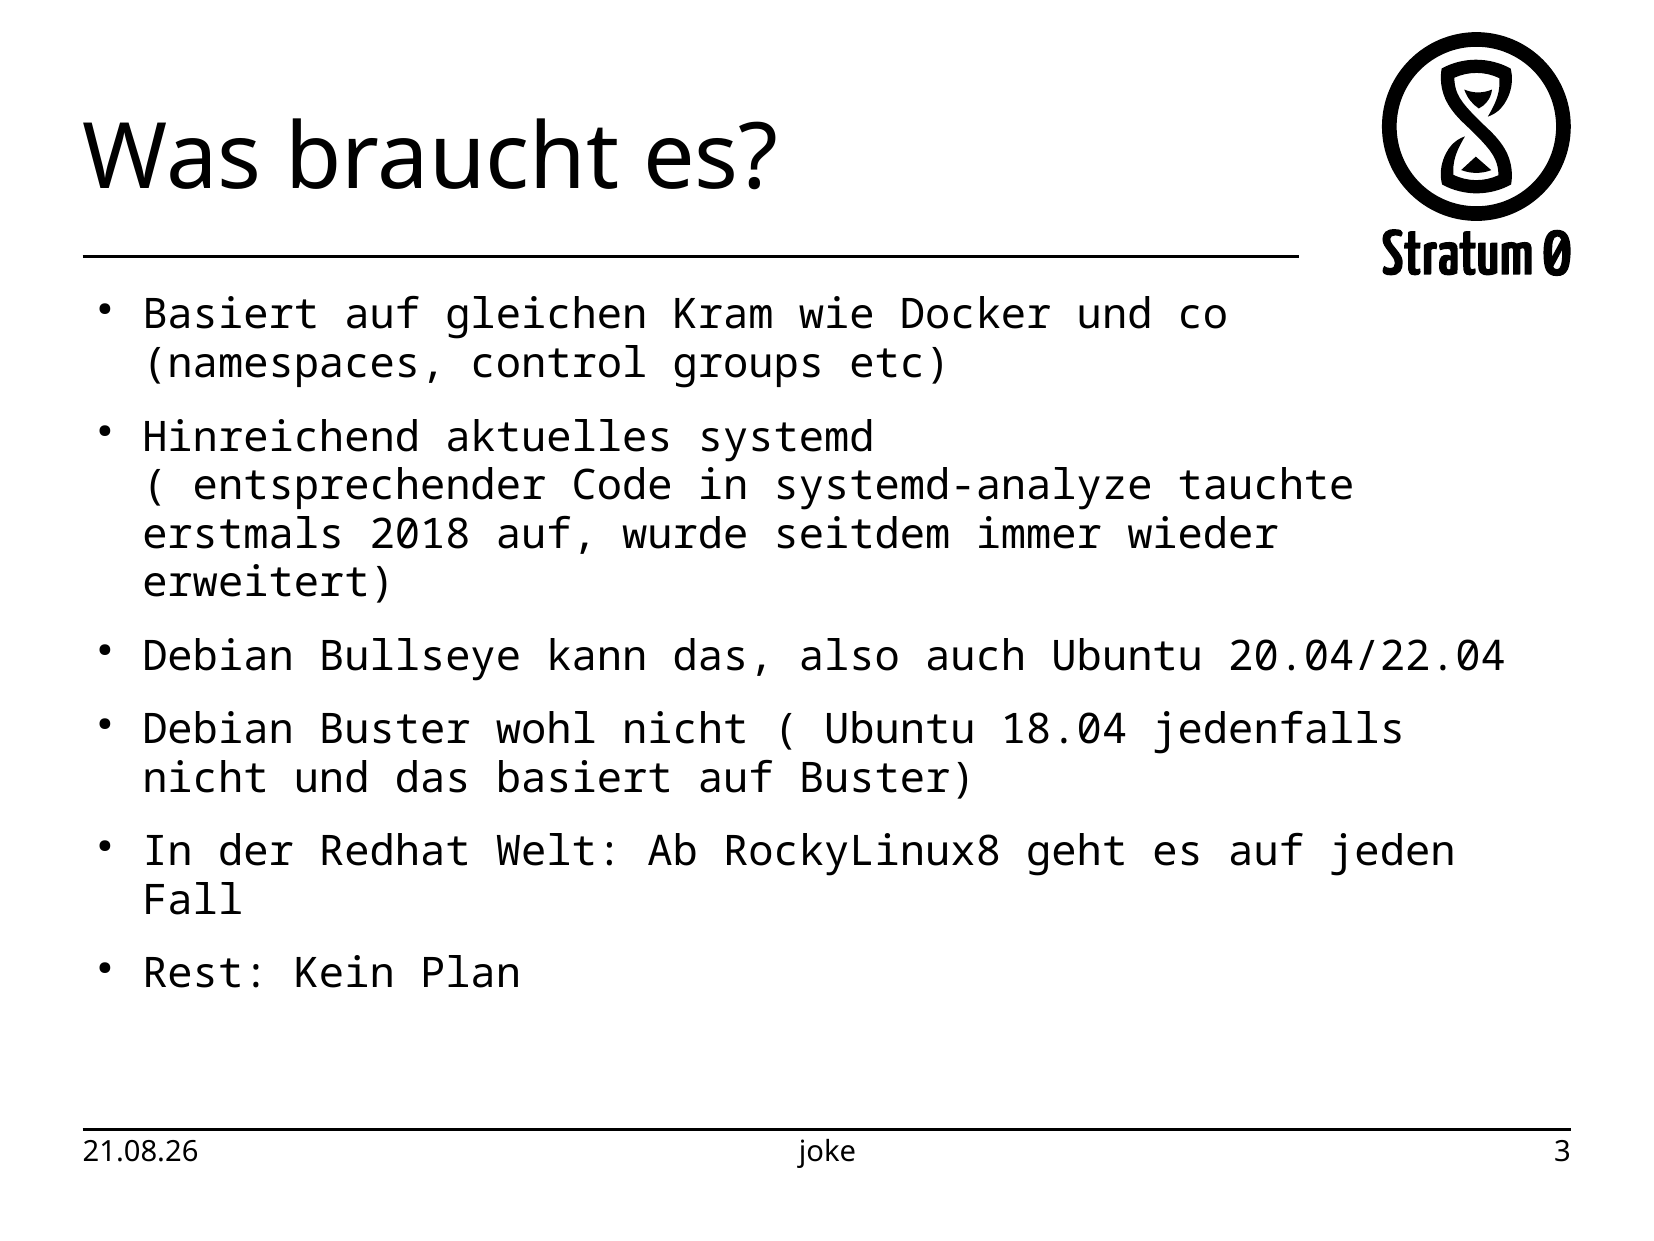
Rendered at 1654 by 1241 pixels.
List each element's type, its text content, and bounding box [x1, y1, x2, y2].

title Was braucht es? [82, 49, 1300, 257]
list Basiert auf gleichen Kram wie Docker und co (namespaces, control groups etc) Hinreichend aktuelles systemd ( entsprechender Code in systemd-analyze tauchte erstmals 2018 auf, wurde seitdem immer wieder erweitert) Debian Bullseye kann das, also auch Ubuntu 20.04/22.04 Debian Buster wohl nicht ( Ubuntu 18.04 jedenfalls nicht und das basiert auf Buster) In der Redhat Welt: Ab RockyLinux8 geht es auf jeden Fall Rest: Kein Plan [82, 290, 1538, 1010]
